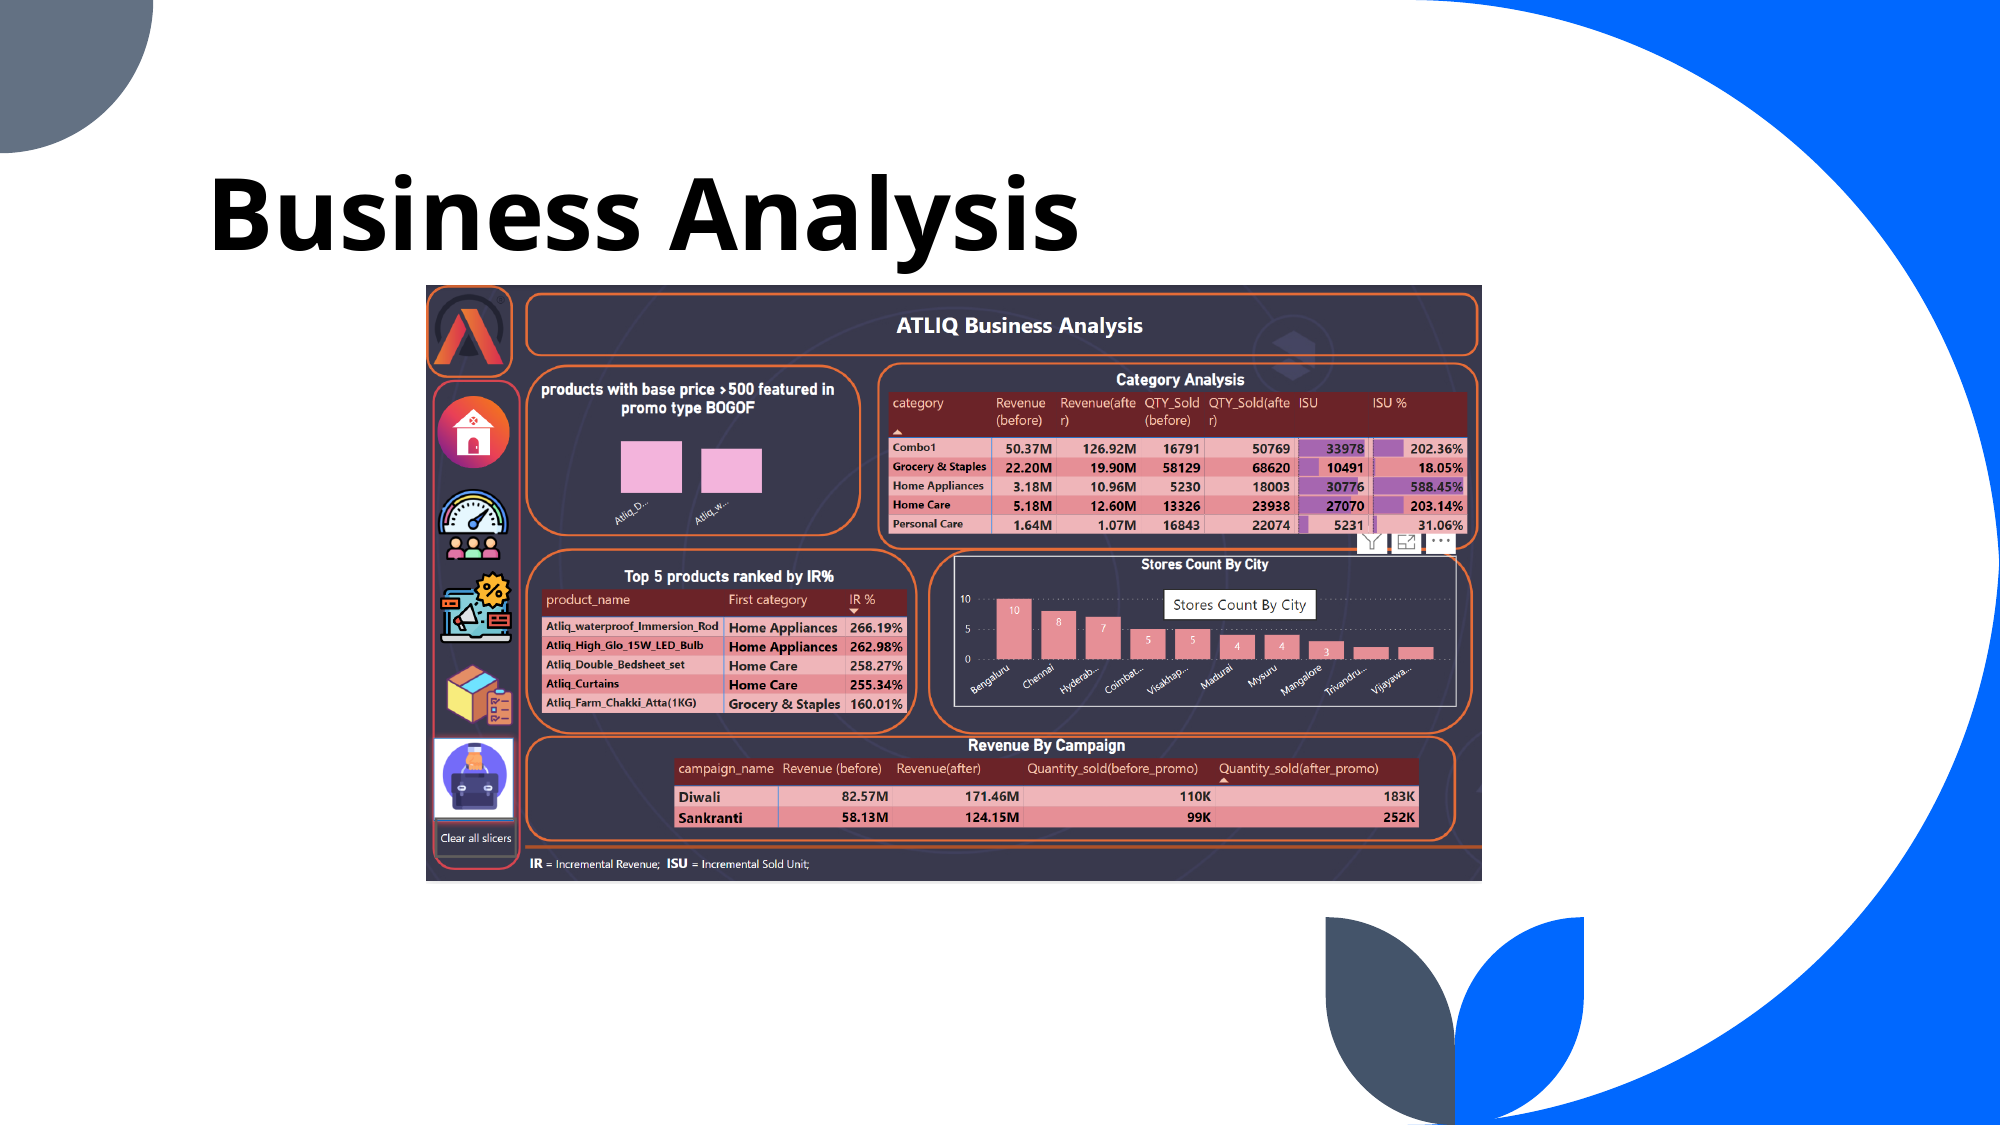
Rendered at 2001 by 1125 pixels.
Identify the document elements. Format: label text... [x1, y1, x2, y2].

title Business Analysis [191, 62, 1796, 280]
picture [426, 285, 1482, 884]
